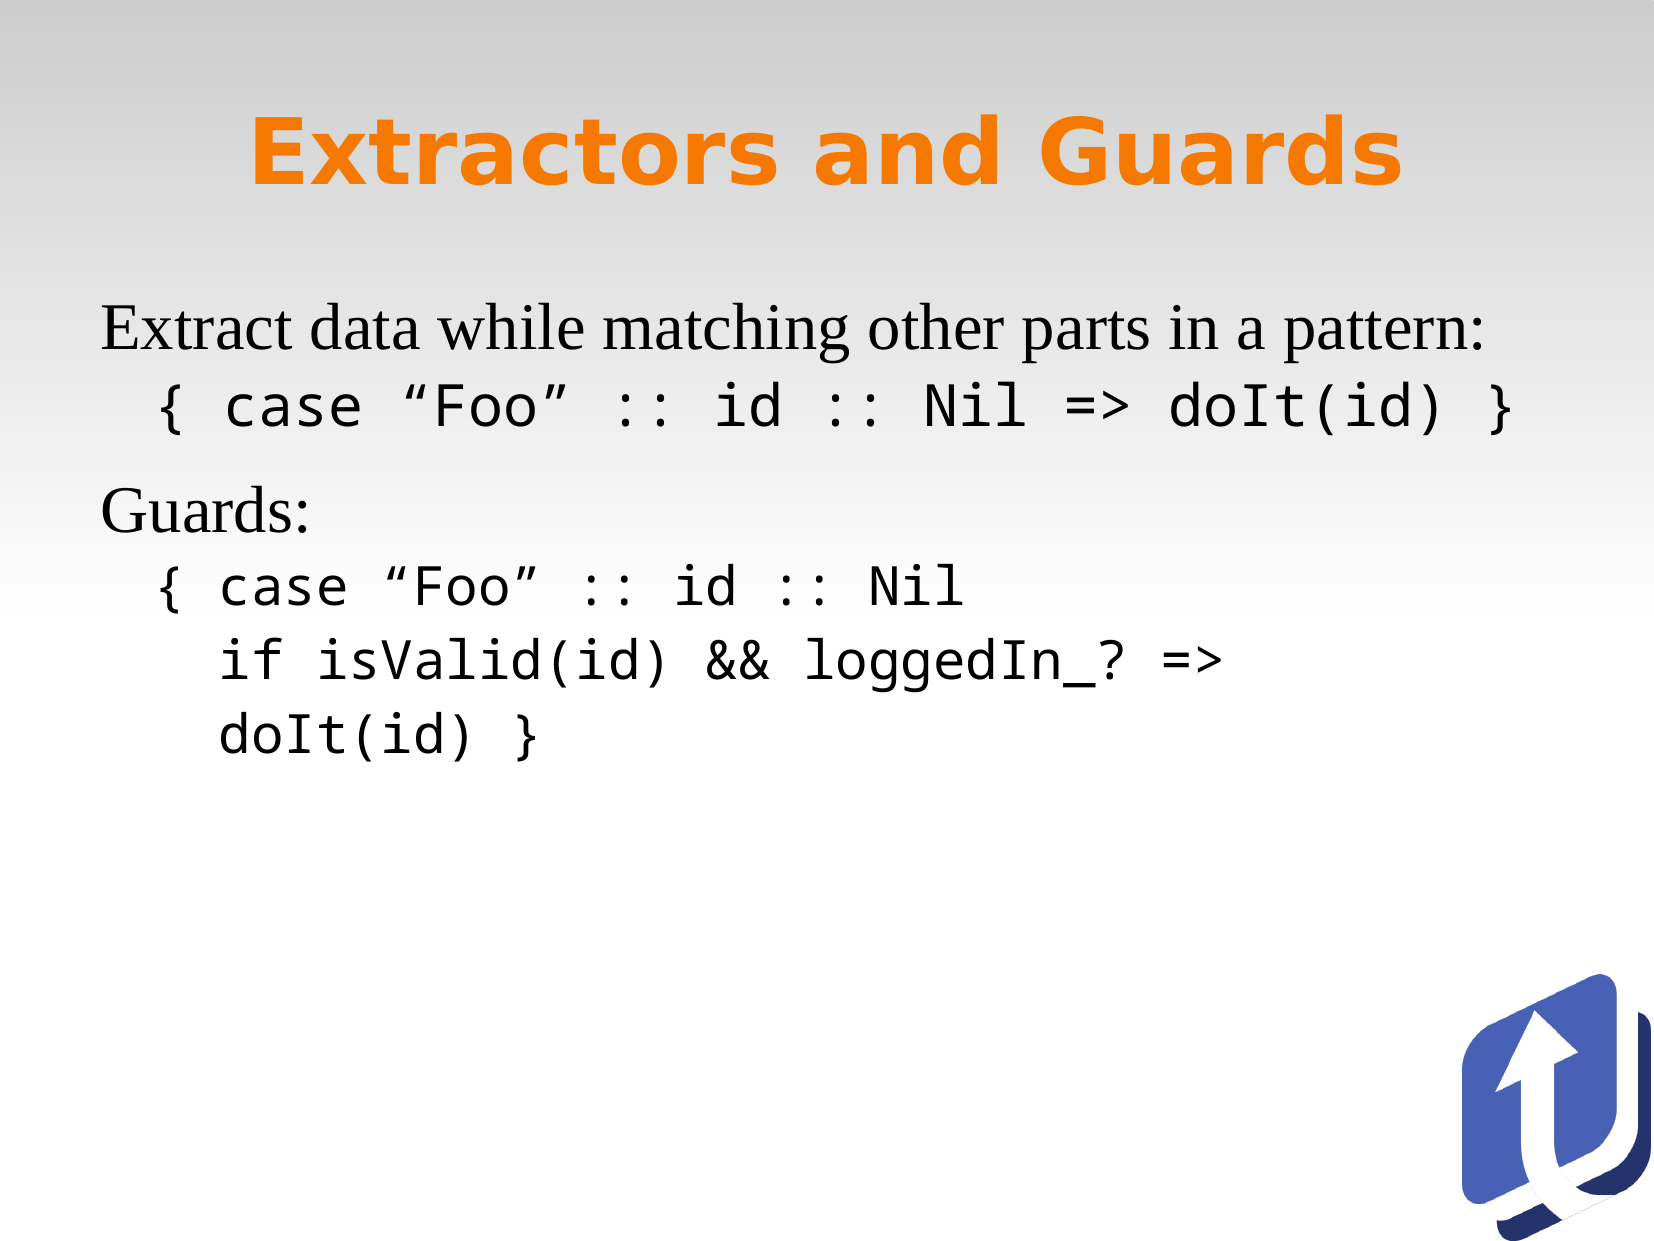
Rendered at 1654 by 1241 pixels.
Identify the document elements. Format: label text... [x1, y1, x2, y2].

title Extractors and Guards [82, 49, 1571, 257]
picture [1462, 974, 1651, 1241]
list Extract data while matching other parts in a pattern: { case “Foo” :: id :: Nil => doIt(id) } Guards: { case “Foo” :: id :: Nil if isValid(id) && loggedIn_? => doIt(id) } [82, 290, 1571, 1094]
